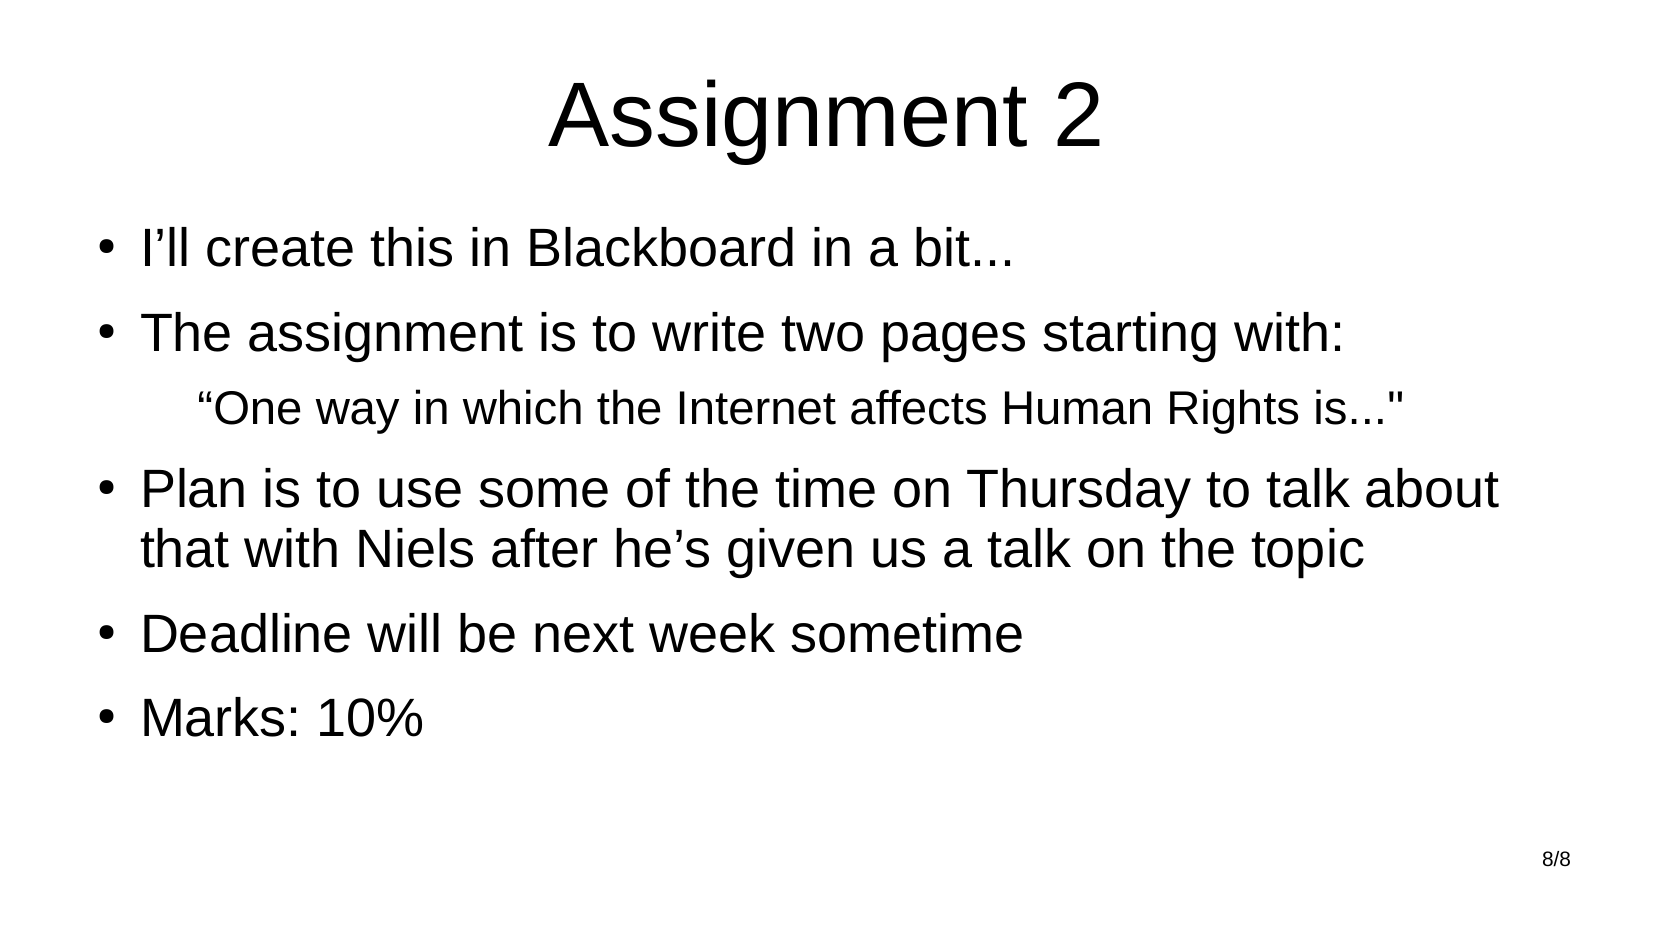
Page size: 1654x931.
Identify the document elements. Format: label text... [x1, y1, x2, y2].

title Assignment 2 [82, 37, 1571, 193]
list I’ll create this in Blackboard in a bit... The assignment is to write two pages starting with: “One way in which the Internet affects Human Rights is..." Plan is to use some of the time on Thursday to talk about that with Niels after he’s given us a talk on the topic Deadline will be next week sometime Marks: 10% [82, 217, 1571, 758]
